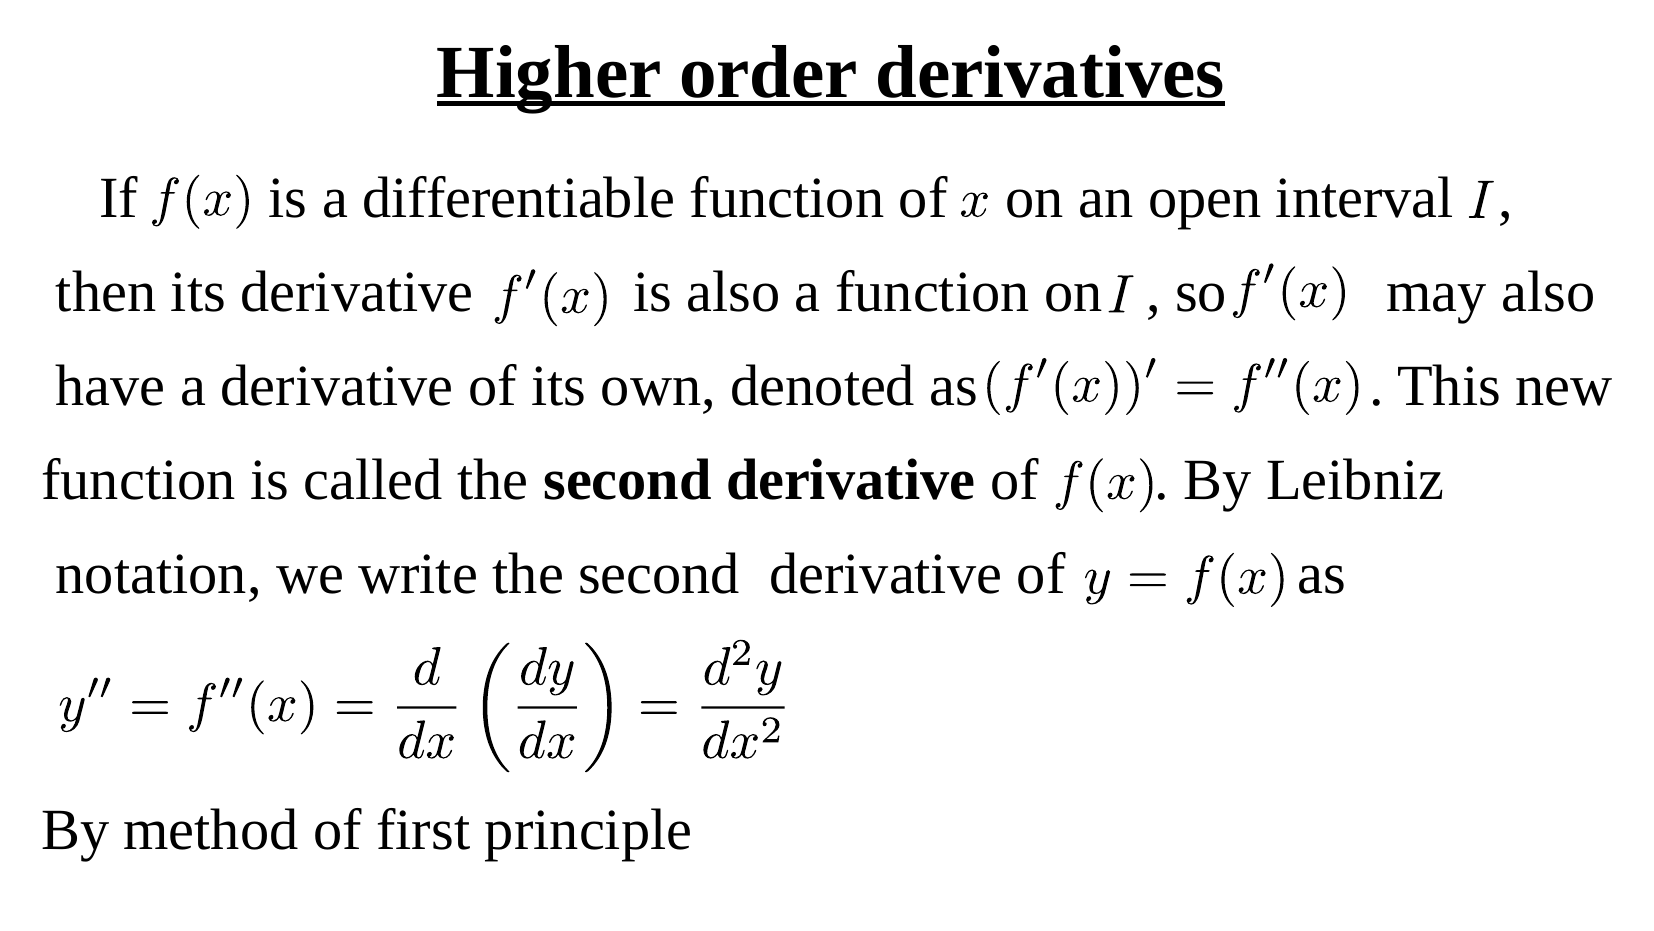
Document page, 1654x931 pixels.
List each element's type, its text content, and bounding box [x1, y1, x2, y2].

text_box [1468, 180, 1494, 218]
text_box [151, 174, 249, 229]
text_box [494, 269, 607, 327]
text_box [1232, 263, 1345, 321]
text_box [1055, 458, 1153, 513]
text_box [1108, 275, 1134, 313]
title Higher order derivatives [87, 25, 1576, 119]
text_box [59, 639, 785, 773]
text_box [1085, 552, 1284, 607]
text_box [960, 192, 988, 218]
text_box [984, 357, 1359, 415]
list If is a differentiable function of on an open interval , then its derivative is also a function on , so may also have a derivative of its own, denoted as . This new function is called the second derivative of . By Leibniz notation, we write the second derivative of as By method of first principle [41, 165, 1619, 886]
